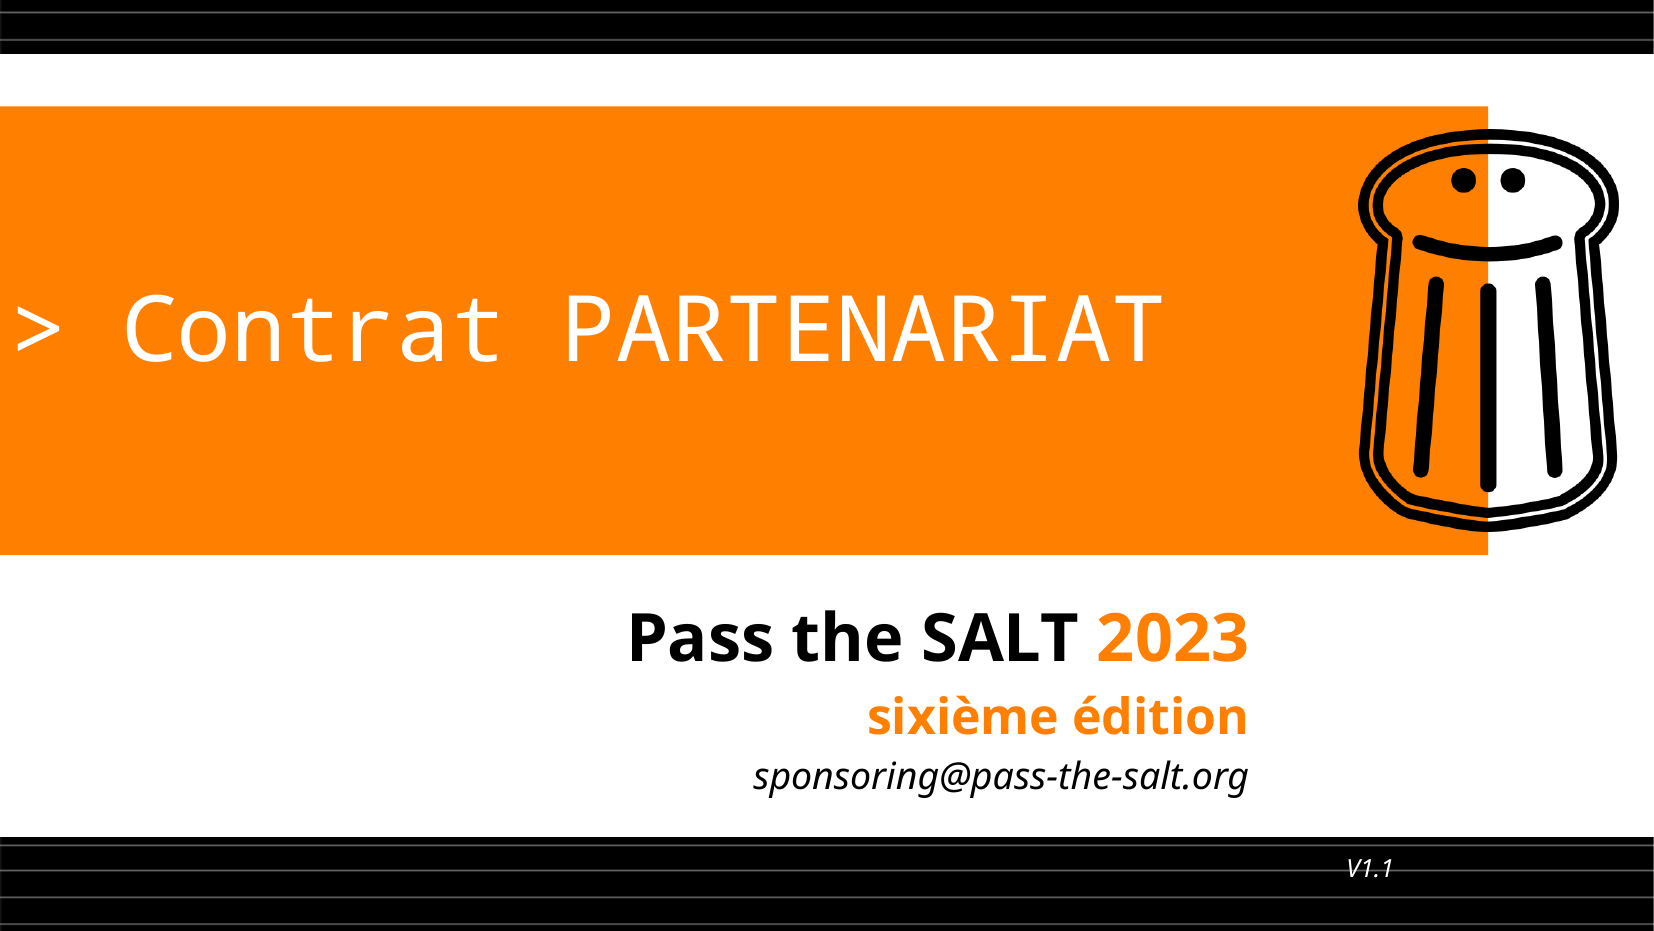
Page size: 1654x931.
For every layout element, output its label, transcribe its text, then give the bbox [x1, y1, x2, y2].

subtitle Pass the SALT 2023 sixième édition sponsoring@pass-the-salt.org [625, 590, 1489, 824]
title > Contrat PARTENARIAT [0, 106, 1489, 556]
picture [1358, 129, 1619, 532]
picture [0, 0, 1654, 54]
picture [0, 837, 1654, 931]
text_box V1.1 [1346, 850, 1430, 898]
